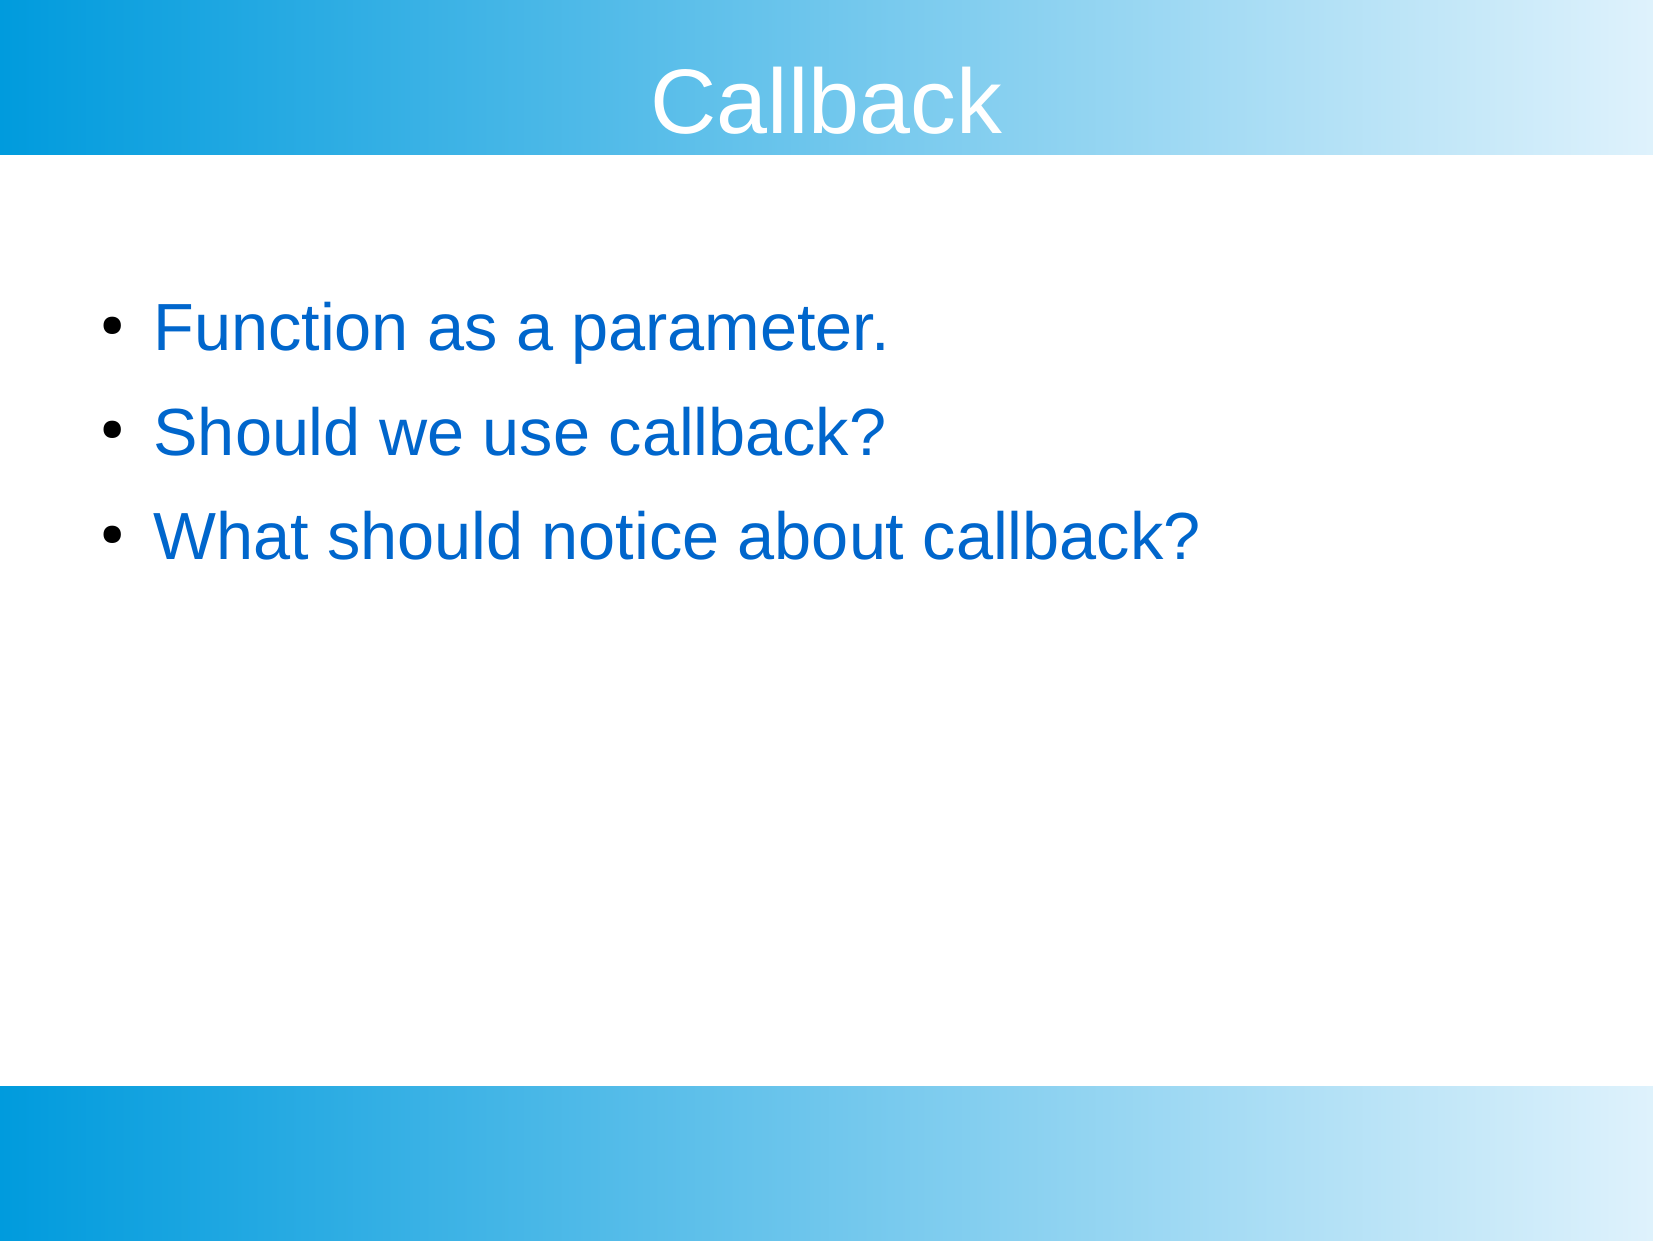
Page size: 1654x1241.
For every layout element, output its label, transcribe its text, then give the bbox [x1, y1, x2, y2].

title Callback [82, 49, 1571, 155]
list Function as a parameter. Should we use callback? What should notice about callback? [82, 290, 1571, 1010]
